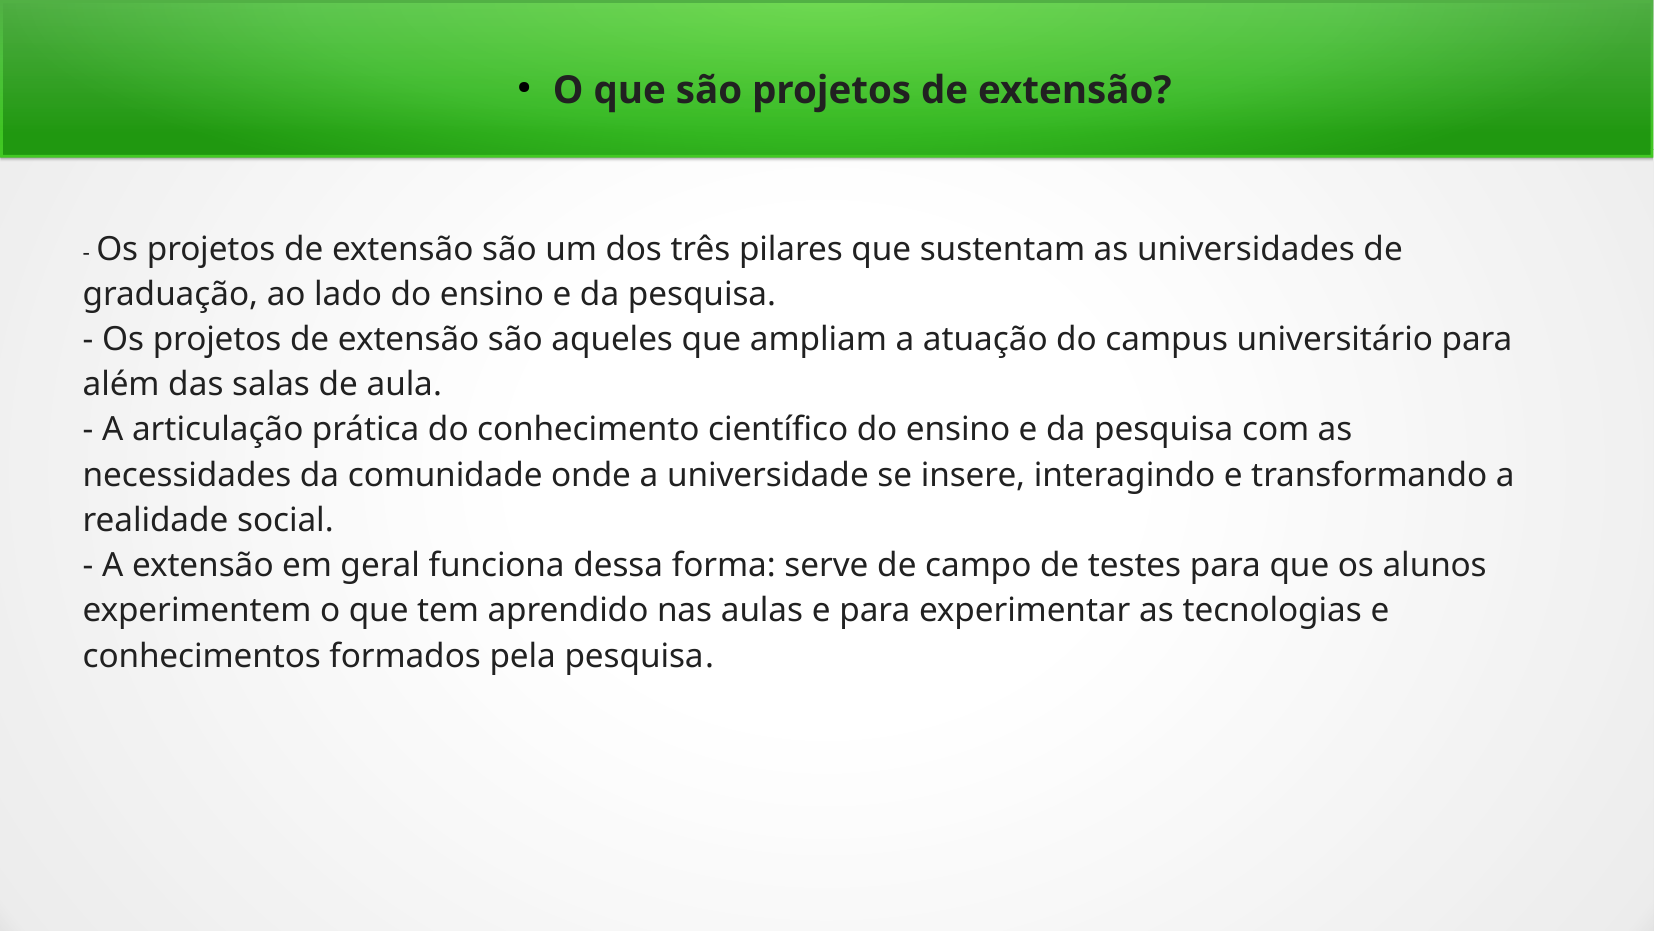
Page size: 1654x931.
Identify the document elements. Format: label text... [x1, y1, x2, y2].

title O que são projetos de extensão? [82, 35, 1571, 142]
list - Os projetos de extensão são um dos três pilares que sustentam as universidades de graduação, ao lado do ensino e da pesquisa. - Os projetos de extensão são aqueles que ampliam a atuação do campus universitário para além das salas de aula. - A articulação prática do conhecimento científico do ensino e da pesquisa com as necessidades da comunidade onde a universidade se insere, interagindo e transformando a realidade social. - A extensão em geral funciona dessa forma: serve de campo de testes para que os alunos experimentem o que tem aprendido nas aulas e para experimentar as tecnologias e conhecimentos formados pela pesquisa. [82, 224, 1571, 764]
